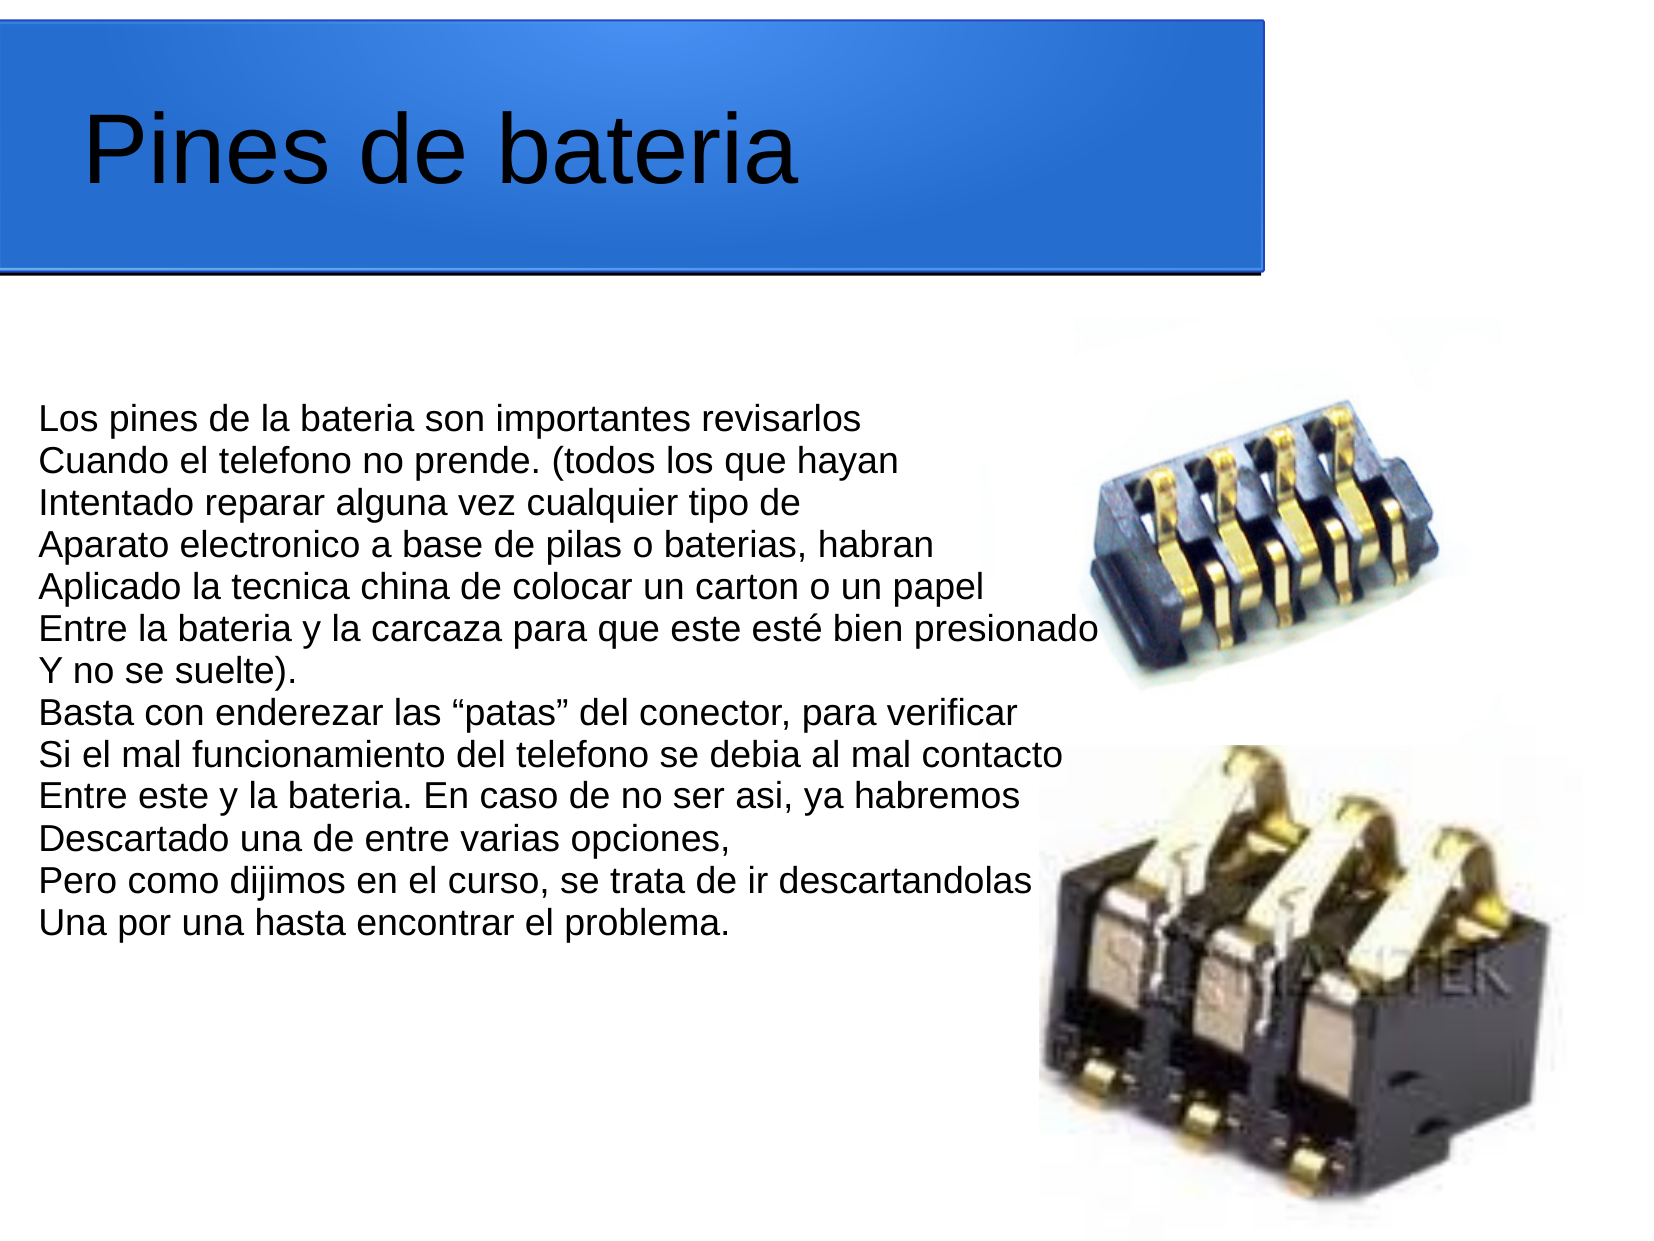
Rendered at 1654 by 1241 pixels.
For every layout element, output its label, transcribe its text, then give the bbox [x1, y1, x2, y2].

picture [980, 317, 1583, 1241]
title Pines de bateria [82, 47, 1235, 252]
text_box Los pines de la bateria son importantes revisarlos Cuando el telefono no prende. (todos los que hayan Intentado reparar alguna vez cualquier tipo de Aparato electronico a base de pilas o baterias, habran Aplicado la tecnica china de colocar un carton o un papel Entre la bateria y la carcaza para que este esté bien presionado Y no se suelte). Basta con enderezar las “patas” del conector, para verificar Si el mal funcionamiento del telefono se debia al mal contacto Entre este y la bateria. En caso de no ser asi, ya habremos Descartado una de entre varias opciones, Pero como dijimos en el curso, se trata de ir descartandolas Una por una hasta encontrar el problema. [23, 389, 1150, 986]
